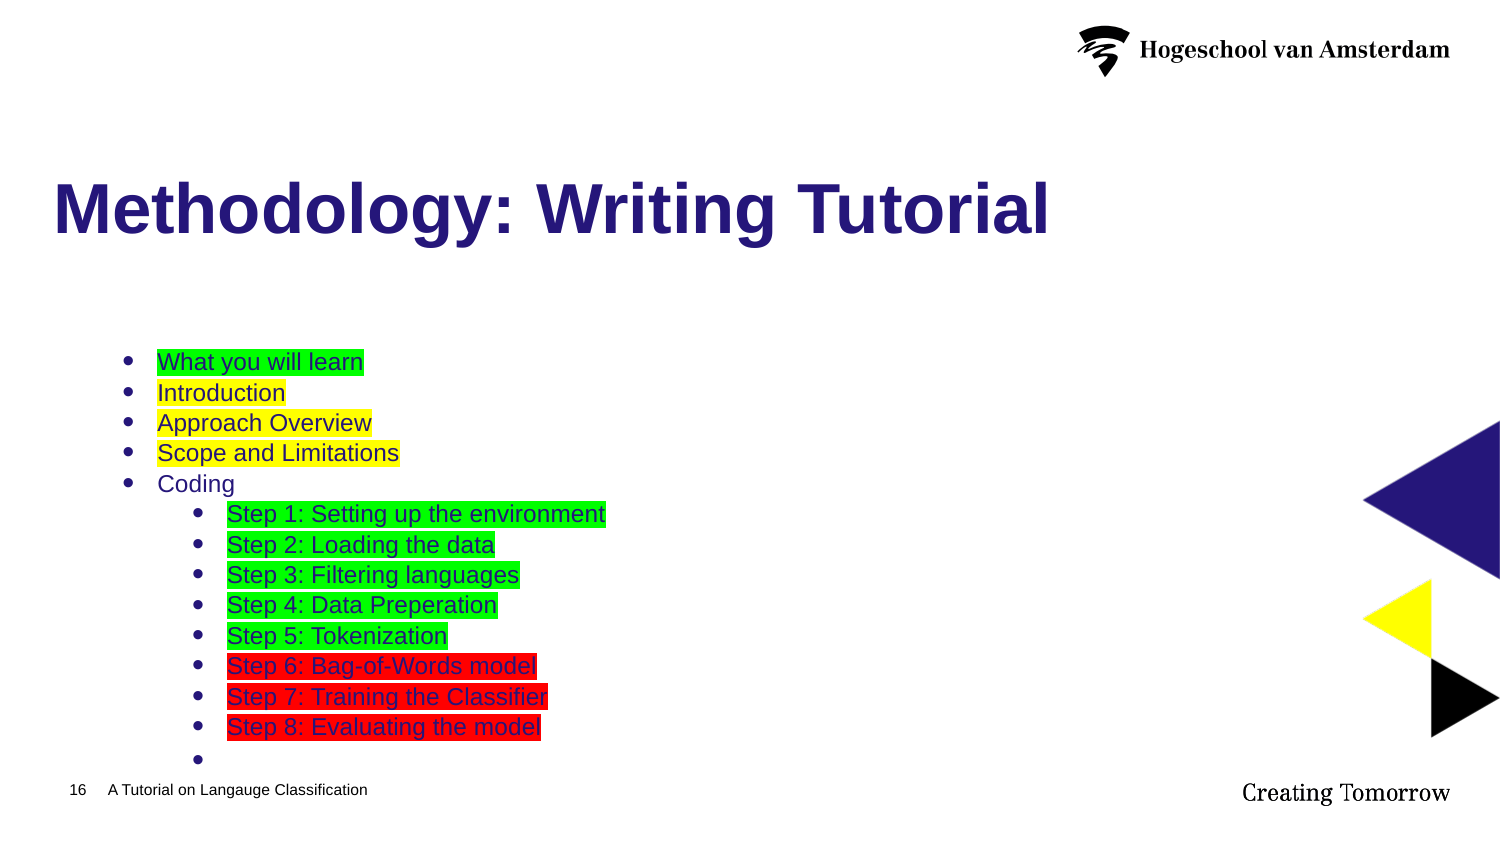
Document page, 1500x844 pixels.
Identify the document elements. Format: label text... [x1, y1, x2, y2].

title Methodology: Writing Tutorial [53, 163, 1363, 346]
list What you will learn Introduction Approach Overview Scope and Limitations Coding Step 1: Setting up the environment Step 2: Loading the data Step 3: Filtering languages Step 4: Data Preperation Step 5: Tokenization Step 6: Bag-of-Words model Step 7: Training the Classifier Step 8: Evaluating the model [53, 346, 1362, 768]
text_box A Tutorial on Langauge Classification [114, 768, 751, 813]
text_box [54, 768, 114, 813]
